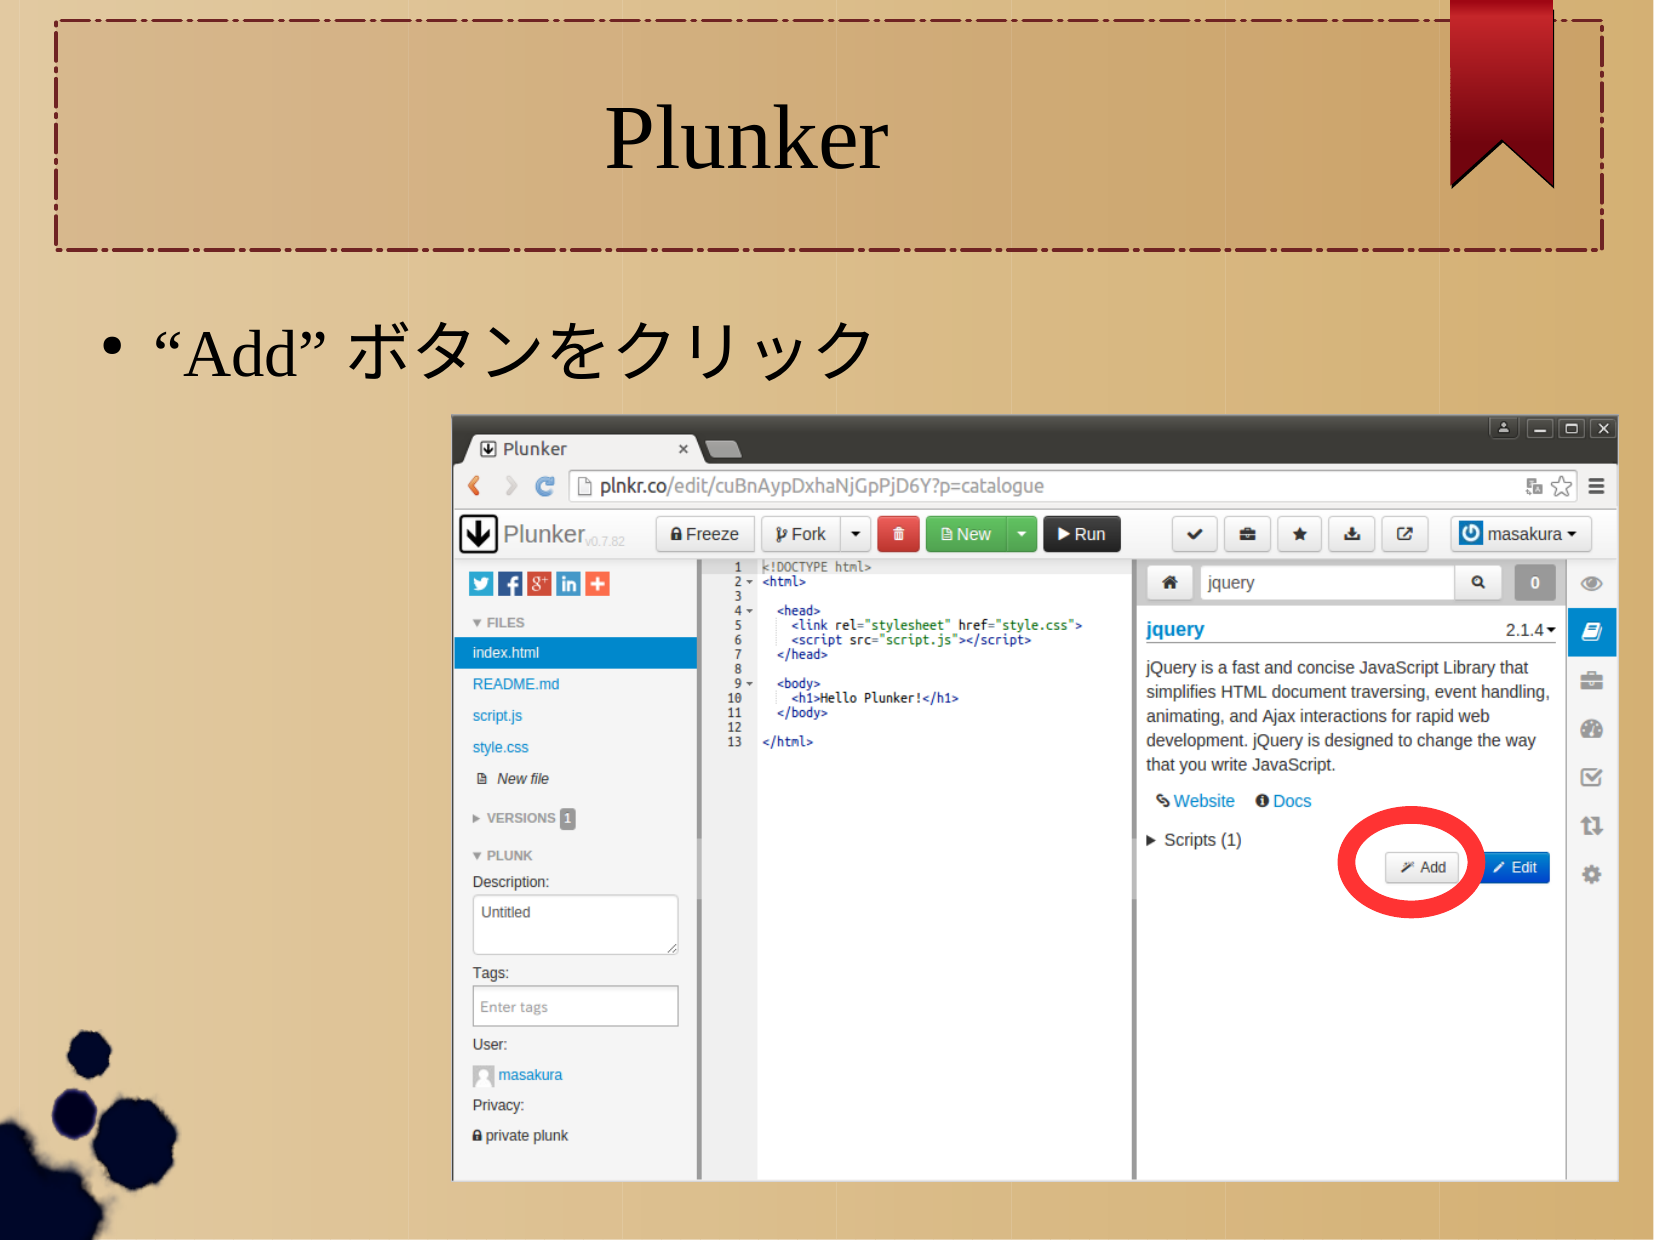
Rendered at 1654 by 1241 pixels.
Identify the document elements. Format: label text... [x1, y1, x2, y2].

list “Add” ボタンをクリック [82, 299, 1571, 1019]
picture [451, 414, 1619, 1182]
title Plunker [82, 47, 1412, 229]
